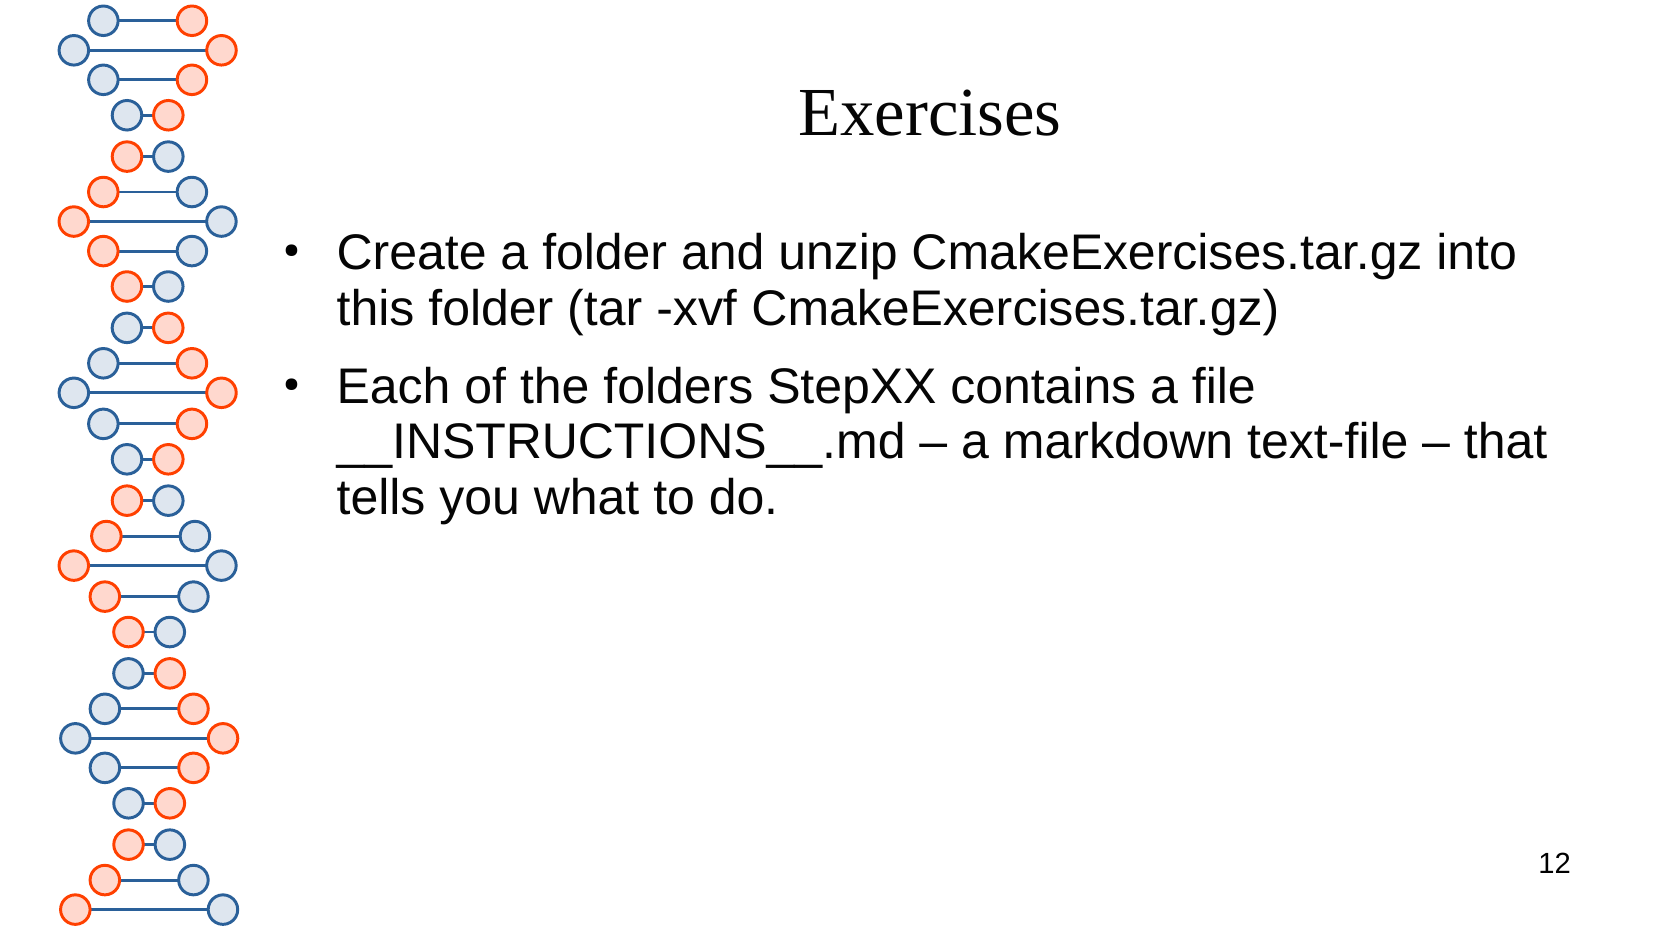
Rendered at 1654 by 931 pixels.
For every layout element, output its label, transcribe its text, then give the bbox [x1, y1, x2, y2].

title Exercises [265, 35, 1595, 189]
list Create a folder and unzip CmakeExercises.tar.gz into this folder (tar -xvf CmakeExercises.tar.gz) Each of the folders StepXX contains a file __INSTRUCTIONS__.md – a markdown text-file – that tells you what to do. [265, 224, 1595, 764]
